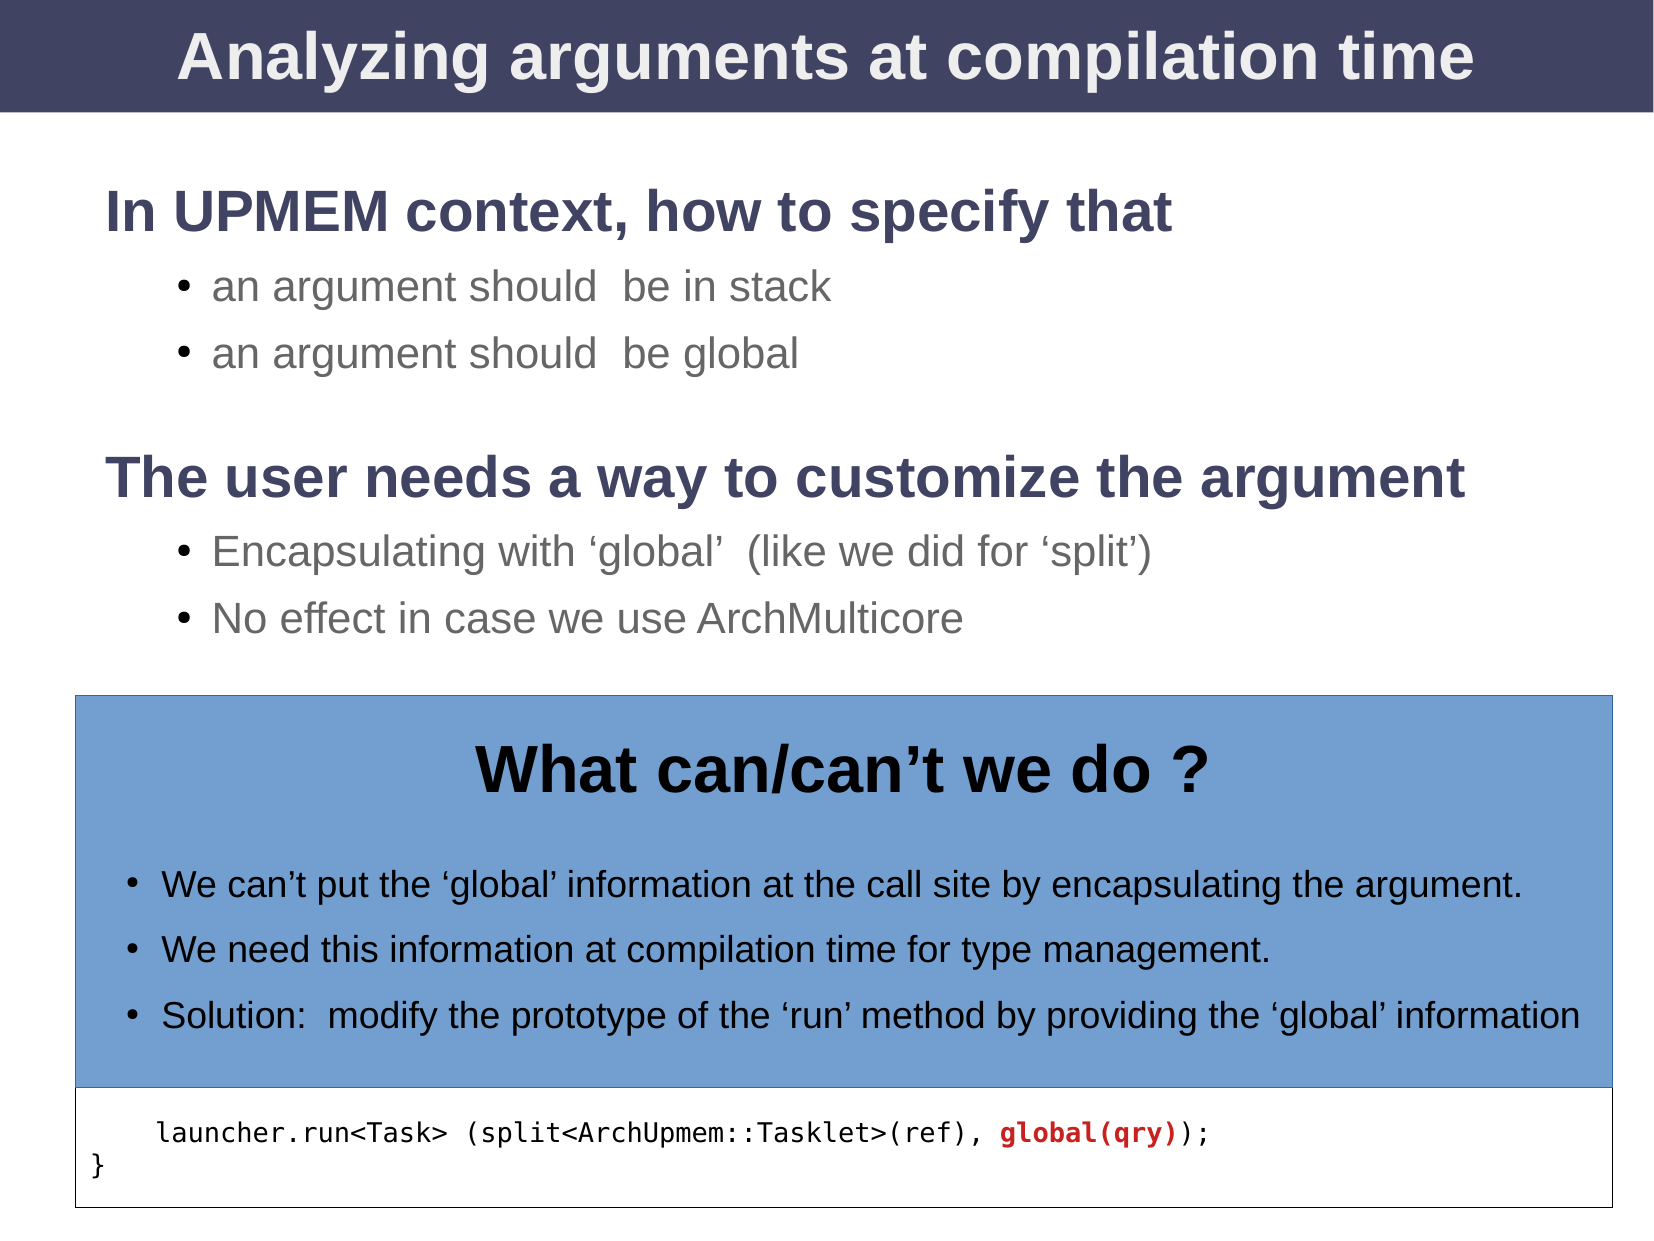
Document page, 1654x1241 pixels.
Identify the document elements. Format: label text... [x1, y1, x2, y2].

text_box In UPMEM context, how to specify that an argument should be in stack an argument should be global The user needs a way to customize the argument Encapsulating with ‘global’ (like we did for ‘split’) No effect in case we use ArchMulticore [90, 171, 1576, 693]
text_box What can/can’t we do ? We can’t put the ‘global’ information at the call site by encapsulating the argument. We need this information at compilation time for type management. Solution: modify the prototype of the ‘run’ method by providing the ‘global’ information [75, 695, 1613, 1088]
text_box template<class ARCH> struct Task { USING(ARCH); static auto run (int tuid, const vector<uint32_t>& ref, const vector<uint32_t>& qry) {} }; int main() { vector<uint32_t> ref, qry; // we suppose that ref and qry will be filled Launcher<ArchUpmem> launcher { 4_dpu }; launcher.run<Task> (split<ArchUpmem::Tasklet>(ref), global(qry)); } [75, 1088, 1613, 1208]
text_box Analyzing arguments at compilation time [0, 0, 1654, 113]
